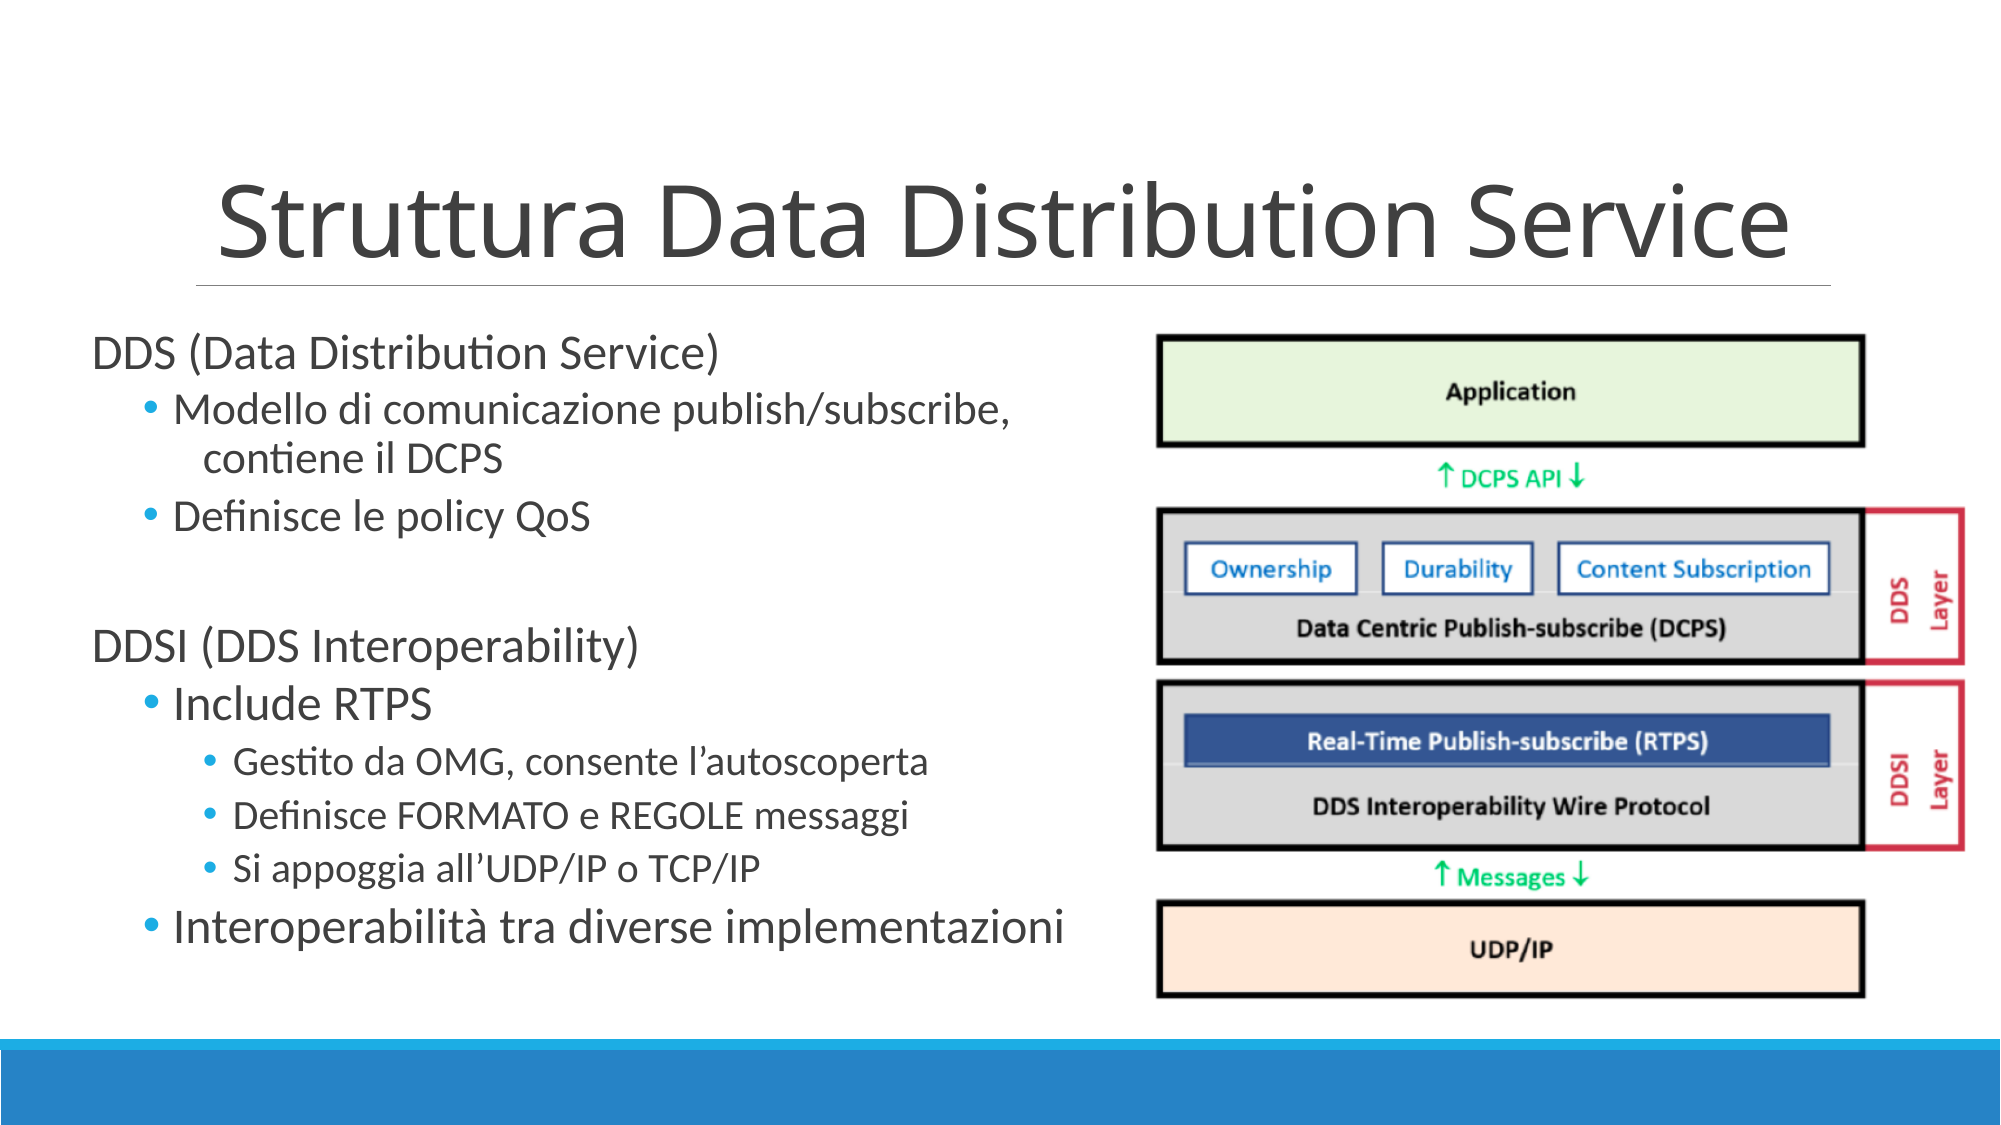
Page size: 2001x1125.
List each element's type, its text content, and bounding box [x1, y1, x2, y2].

title Struttura Data Distribution Service [180, 47, 1831, 286]
text_box DDSI (DDS Interoperability) Include RTPS Gestito da OMG, consente l’autoscoperta Definisce FORMATO e REGOLE messaggi Si appoggia all’UDP/IP o TCP/IP Interoperabilità tra diverse implementazioni [76, 611, 1168, 1098]
picture [1117, 306, 1983, 1027]
list DDS (Data Distribution Service) Modello di comunicazione publish/subscribe, contiene il DCPS Definisce le policy QoS [76, 318, 1117, 563]
